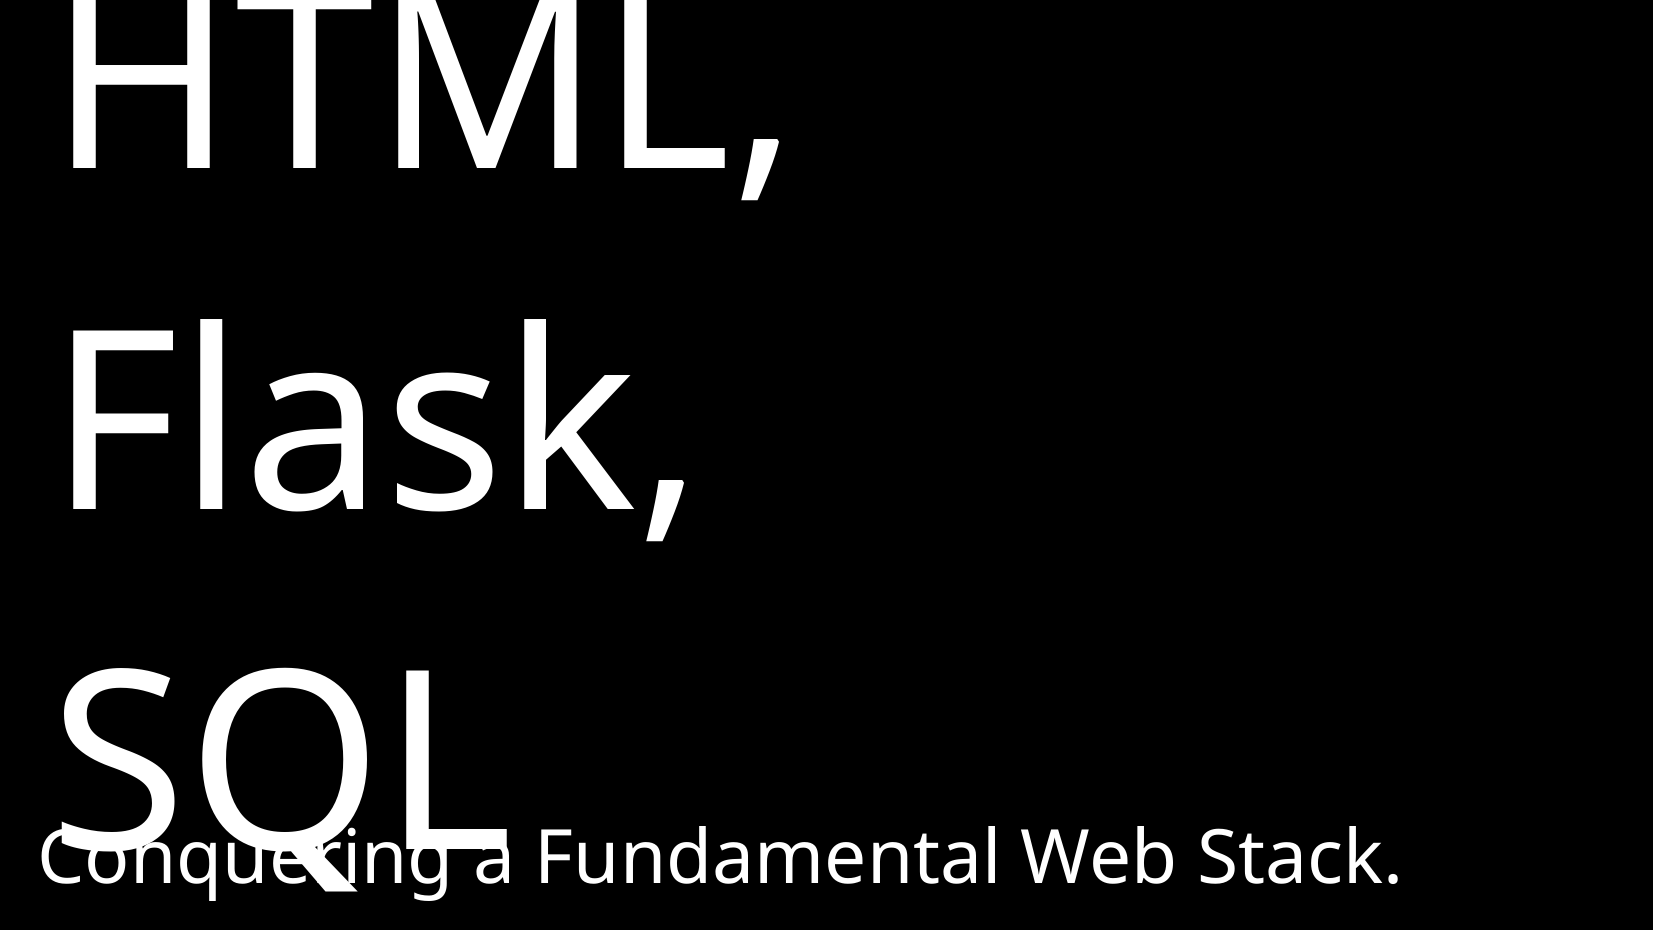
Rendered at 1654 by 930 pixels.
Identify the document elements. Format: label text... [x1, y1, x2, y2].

title Conquering a Fundamental Web Stack. [37, 667, 1653, 930]
title HTML, Flask, SQL [49, 37, 1538, 667]
